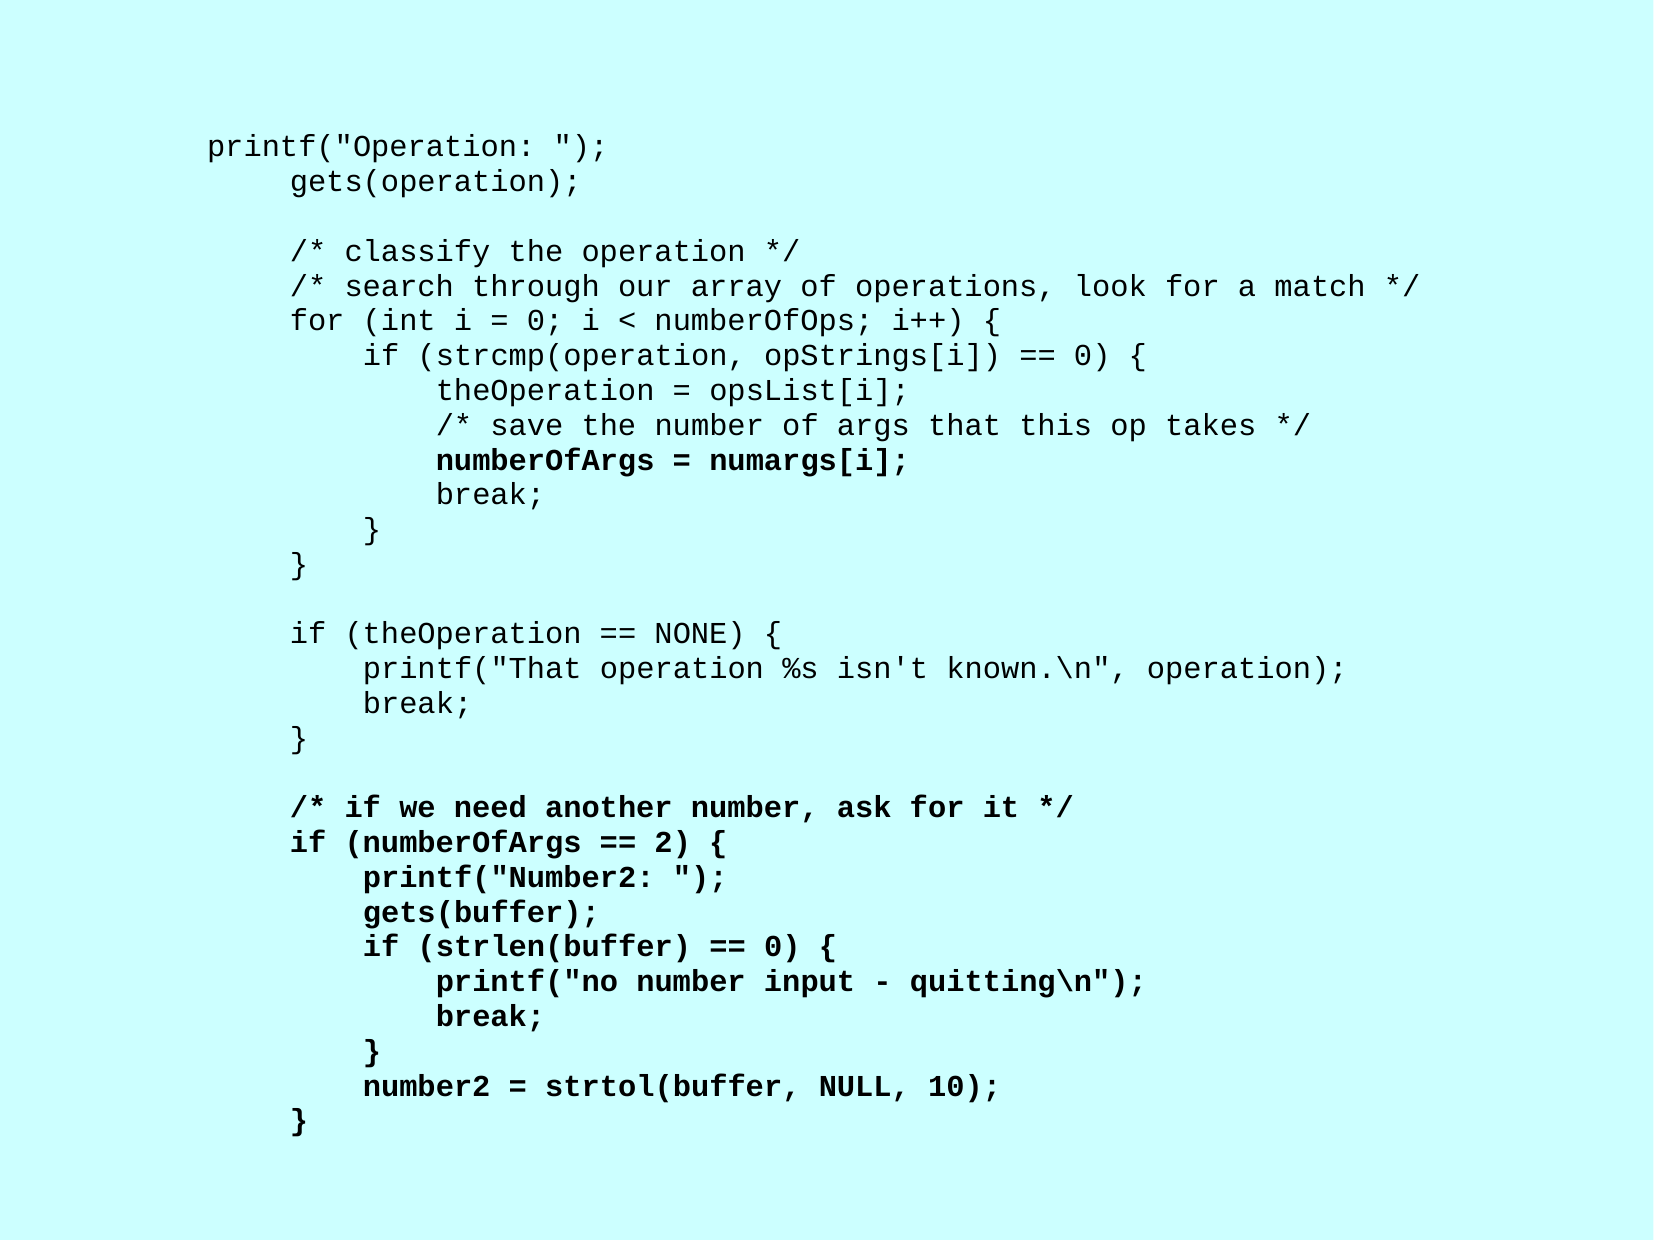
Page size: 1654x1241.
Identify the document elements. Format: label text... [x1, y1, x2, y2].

subtitle printf("Operation: "); gets(operation); /* classify the operation */ /* search through our array of operations, look for a match */ for (int i = 0; i < numberOfOps; i++) { if (strcmp(operation, opStrings[i]) == 0) { theOperation = opsList[i]; /* save the number of args that this op takes */ numberOfArgs = numargs[i]; break; } } if (theOperation == NONE) { printf("That operation %s isn't known.\n", operation); break; } /* if we need another number, ask for it */ if (numberOfArgs == 2) { printf("Number2: "); gets(buffer); if (strlen(buffer) == 0) { printf("no number input - quitting\n"); break; } number2 = strtol(buffer, NULL, 10); } [70, 70, 1571, 1146]
